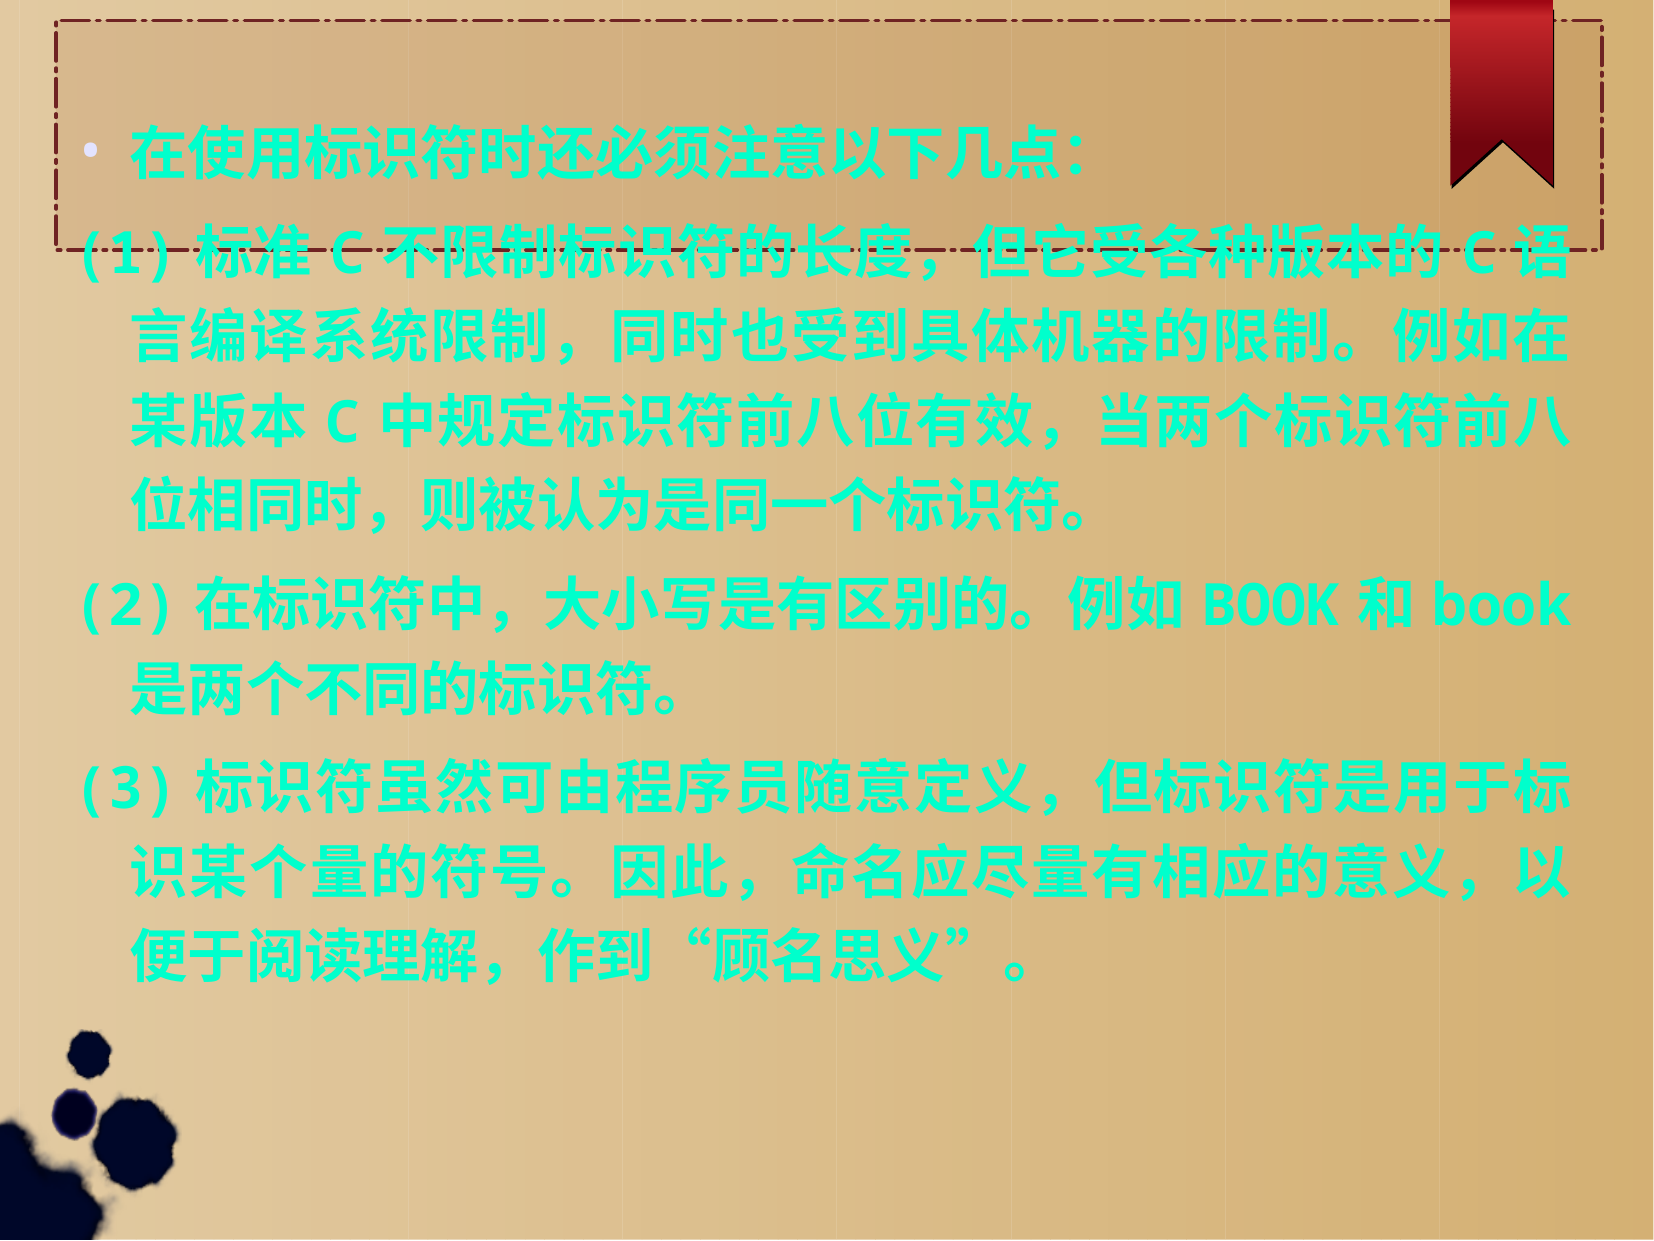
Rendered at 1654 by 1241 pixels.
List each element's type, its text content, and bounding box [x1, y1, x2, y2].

list 在使用标识符时还必须注意以下几点： (1)标准C不限制标识符的长度，但它受各种版本的C语言编译系统限制，同时也受到具体机器的限制。例如在某版本C中规定标识符前八位有效，当两个标识符前八位相同时，则被认为是同一个标识符。 (2)在标识符中，大小写是有区别的。例如BOOK和book 是两个不同的标识符。 (3)标识符虽然可由程序员随意定义，但标识符是用于标识某个量的符号。因此，命名应尽量有相应的意义，以便于阅读理解，作到“顾名思义”。 [58, 99, 1587, 1141]
